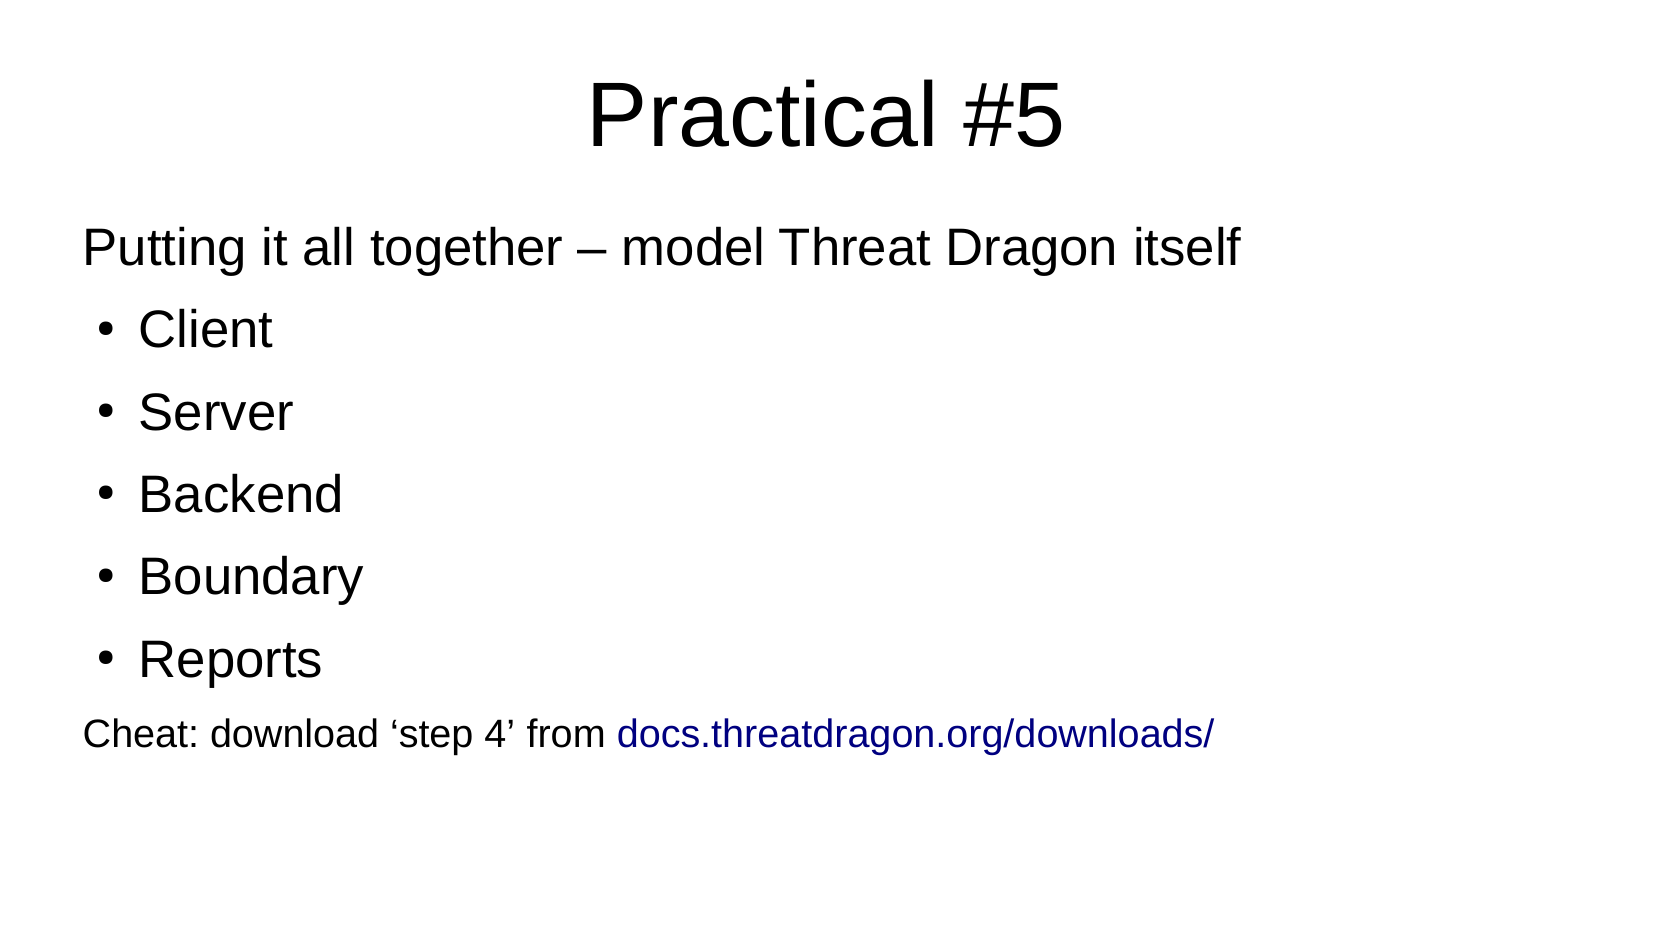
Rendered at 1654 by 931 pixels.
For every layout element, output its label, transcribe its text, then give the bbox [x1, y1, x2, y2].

title Practical #5 [82, 37, 1571, 193]
list Putting it all together – model Threat Dragon itself Client Server Backend Boundary Reports Cheat: download ‘step 4’ from docs.threatdragon.org/downloads/ [82, 217, 1571, 758]
